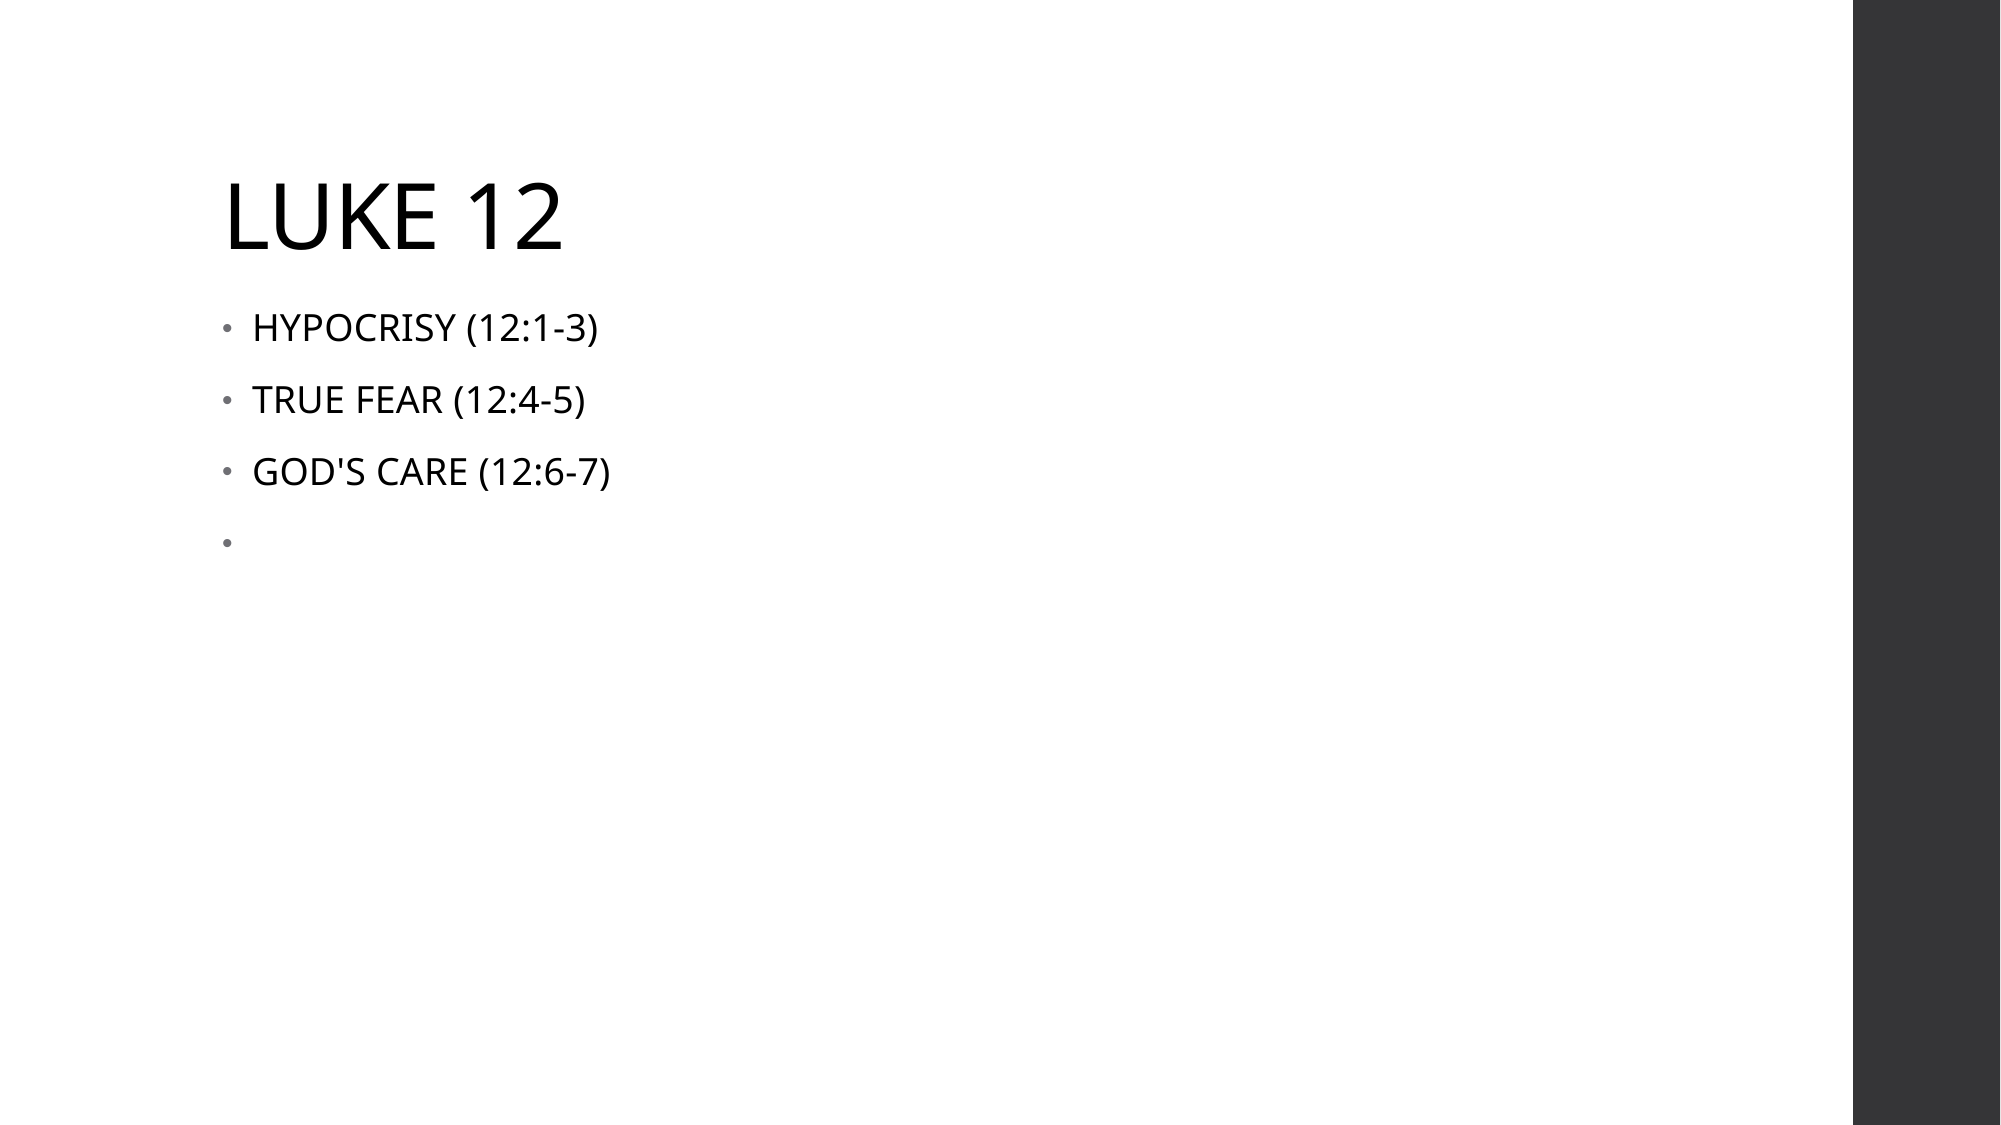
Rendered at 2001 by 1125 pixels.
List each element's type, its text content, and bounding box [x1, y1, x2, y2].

list HYPOCRISY (12:1-3) TRUE FEAR (12:4-5) GOD'S CARE (12:6-7) [206, 299, 1617, 1014]
title LUKE 12 [206, 60, 1797, 278]
